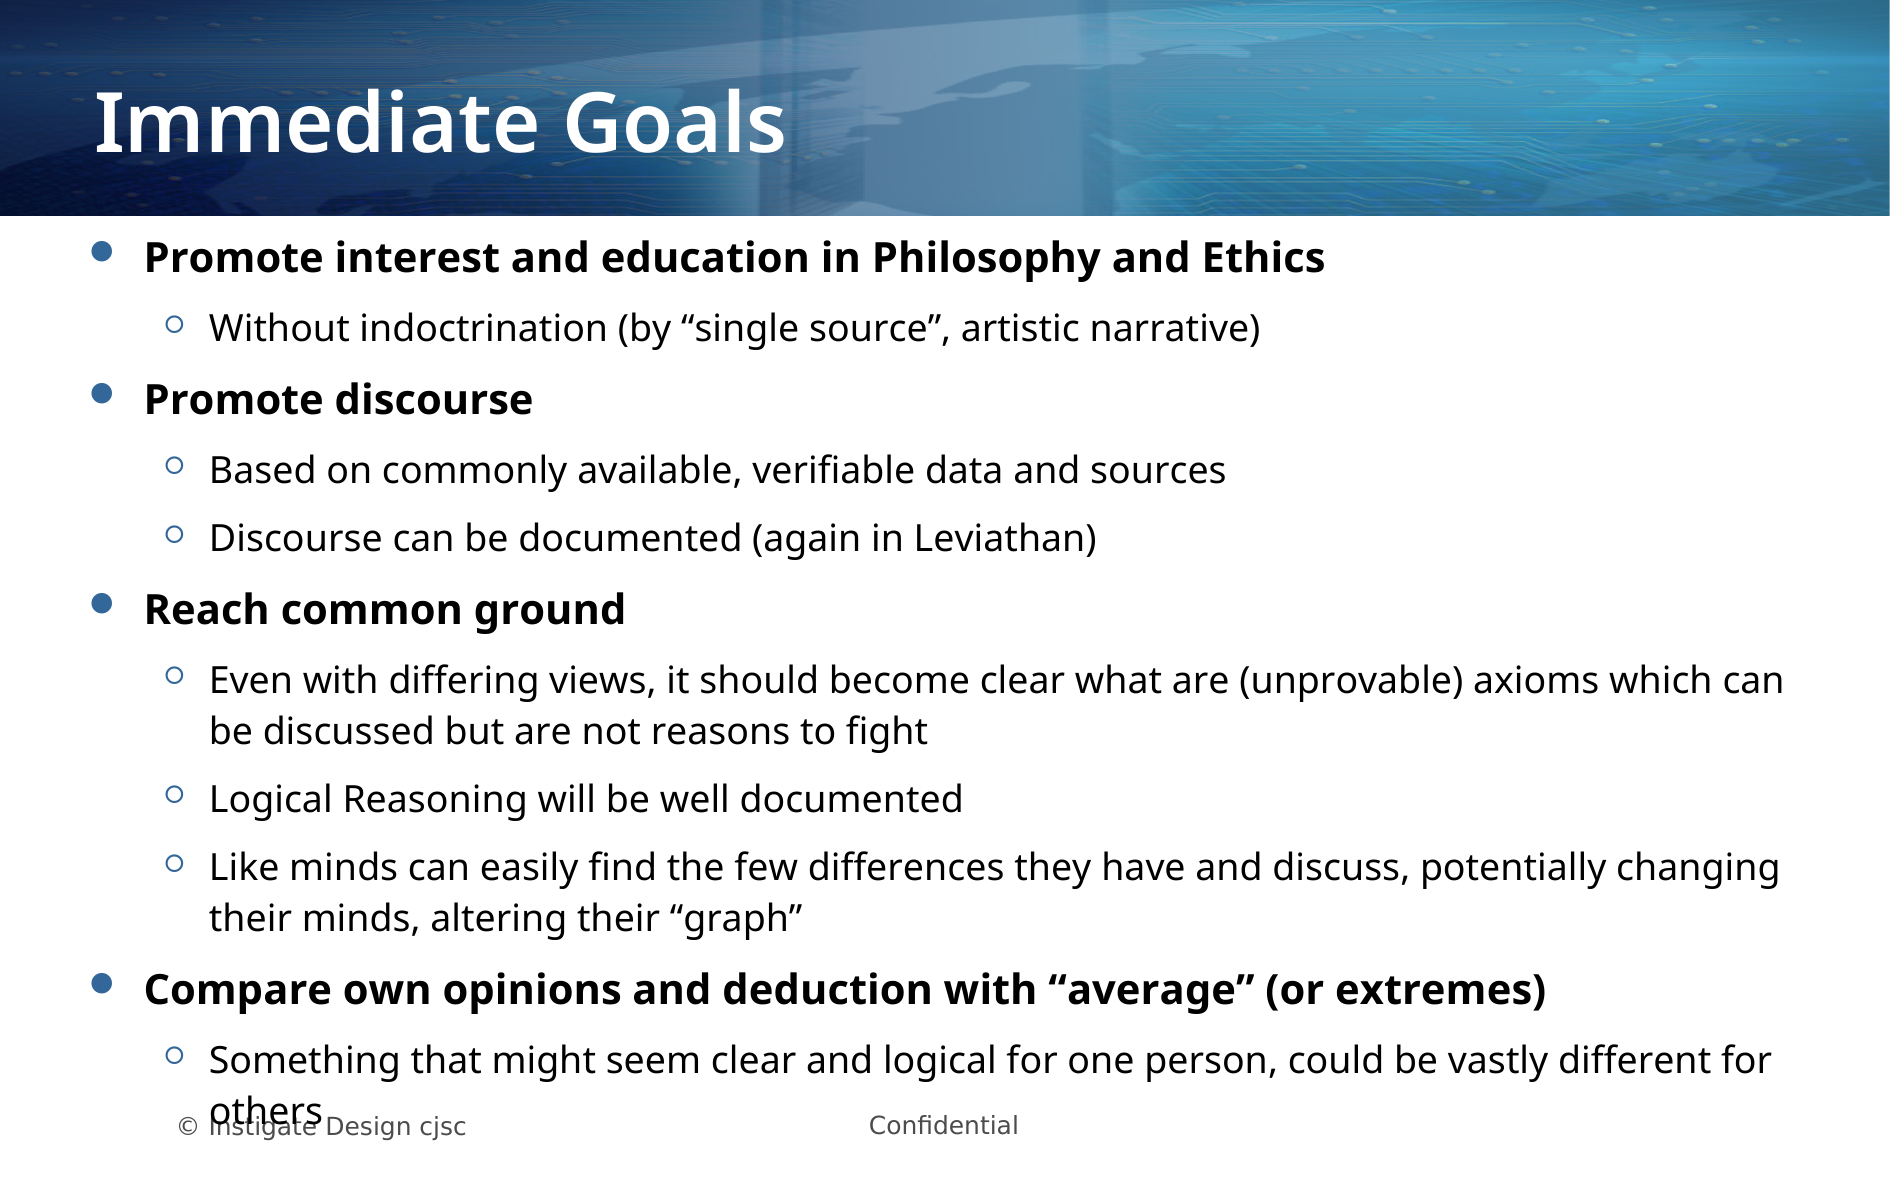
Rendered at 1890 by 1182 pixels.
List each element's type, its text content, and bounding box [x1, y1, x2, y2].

list Promote interest and education in Philosophy and Ethics Without indoctrination (by “single source”, artistic narrative) Promote discourse Based on commonly available, verifiable data and sources Discourse can be documented (again in Leviathan) Reach common ground Even with differing views, it should become clear what are (unprovable) axioms which can be discussed but are not reasons to fight Logical Reasoning will be well documented Like minds can easily find the few differences they have and discuss, potentially changing their minds, altering their “graph” Compare own opinions and deduction with “average” (or extremes) Something that might seem clear and logical for one person, could be vastly different for others [88, 228, 1788, 1086]
picture [0, 0, 1890, 216]
title Immediate Goals [94, 35, 1793, 205]
